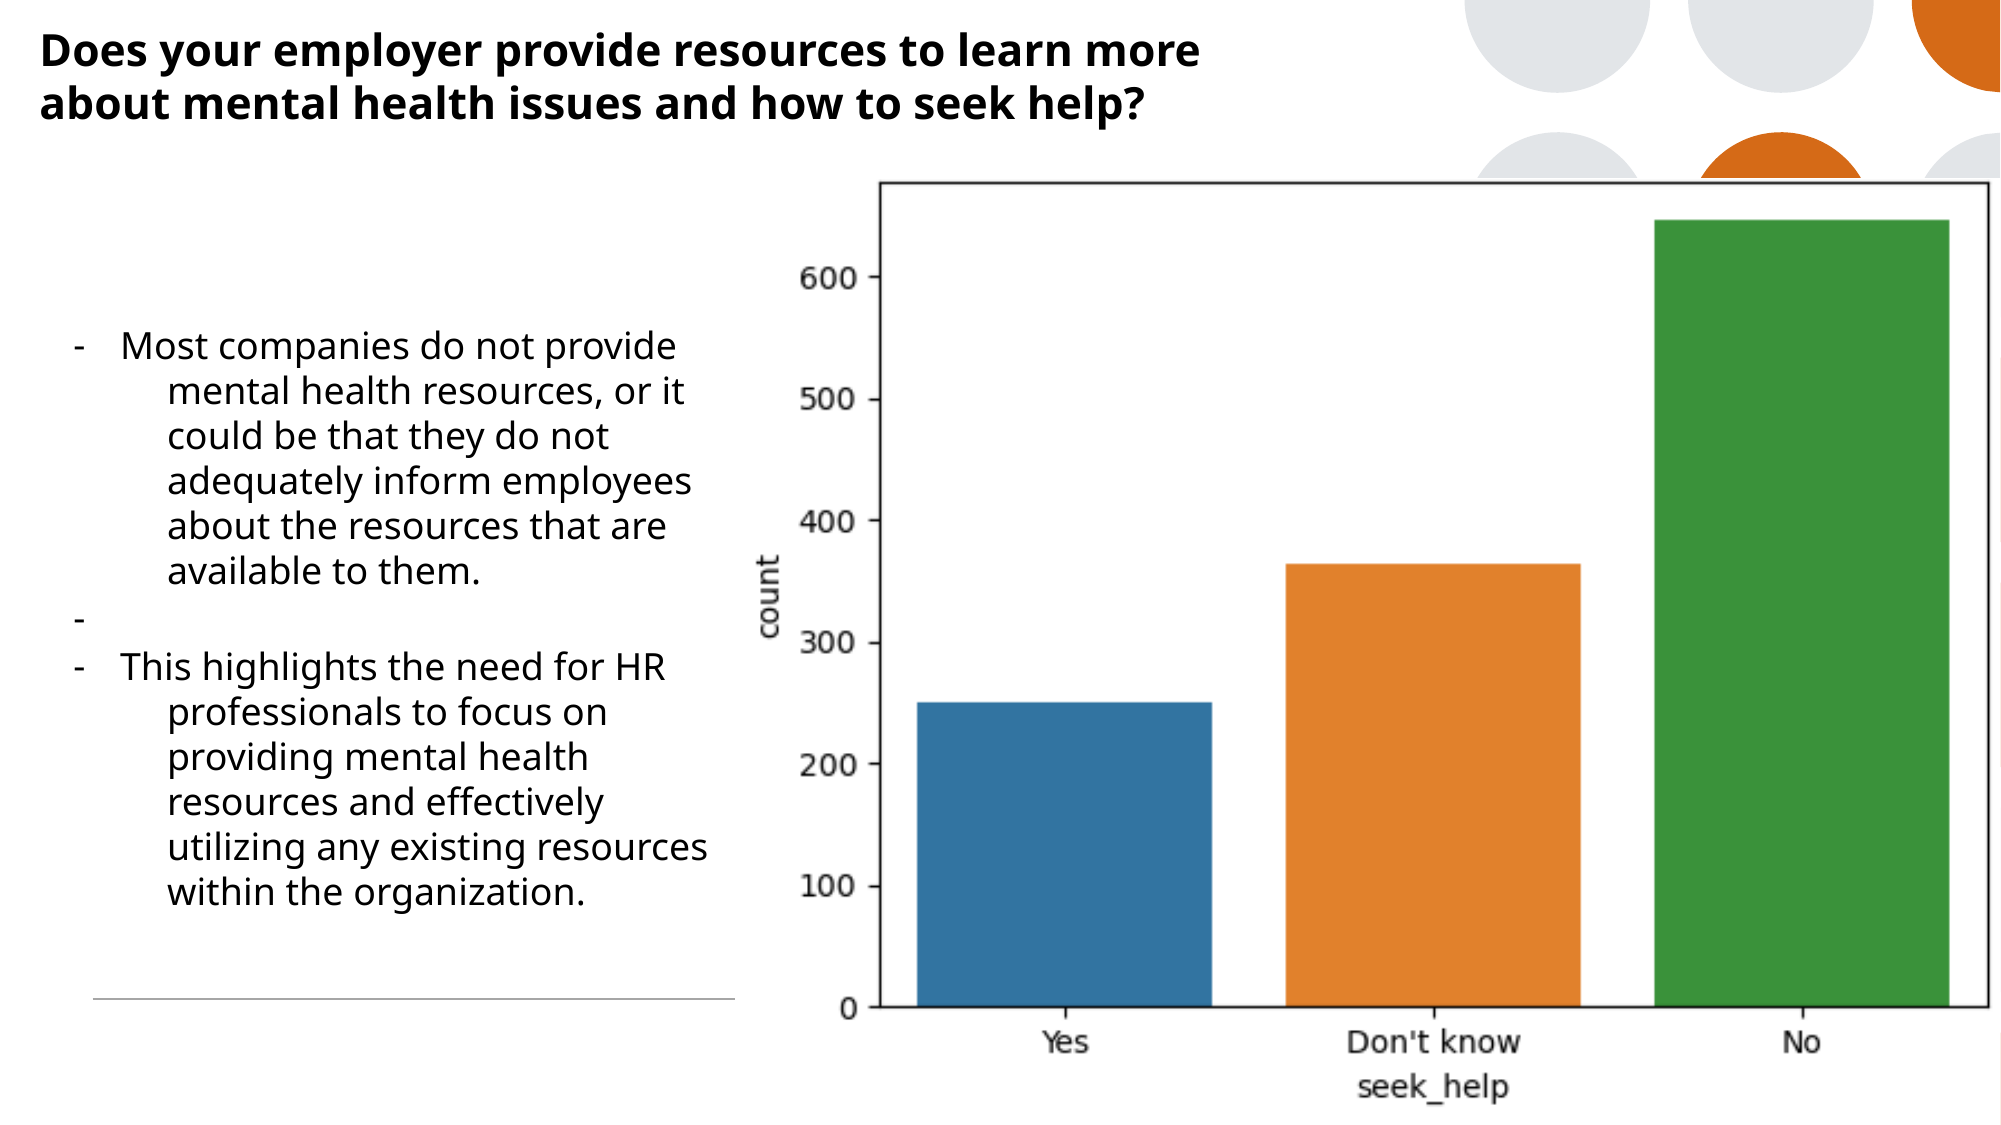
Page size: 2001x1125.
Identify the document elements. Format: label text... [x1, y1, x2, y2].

picture [735, 178, 2000, 1125]
text_box Most companies do not provide mental health resources, or it could be that they do not adequately inform employees about the resources that are available to them. This highlights the need for HR professionals to focus on providing mental health resources and effectively utilizing any existing resources within the organization. [58, 314, 736, 875]
title Does your employer provide resources to learn more about mental health issues and how to seek help? [24, 14, 1228, 223]
